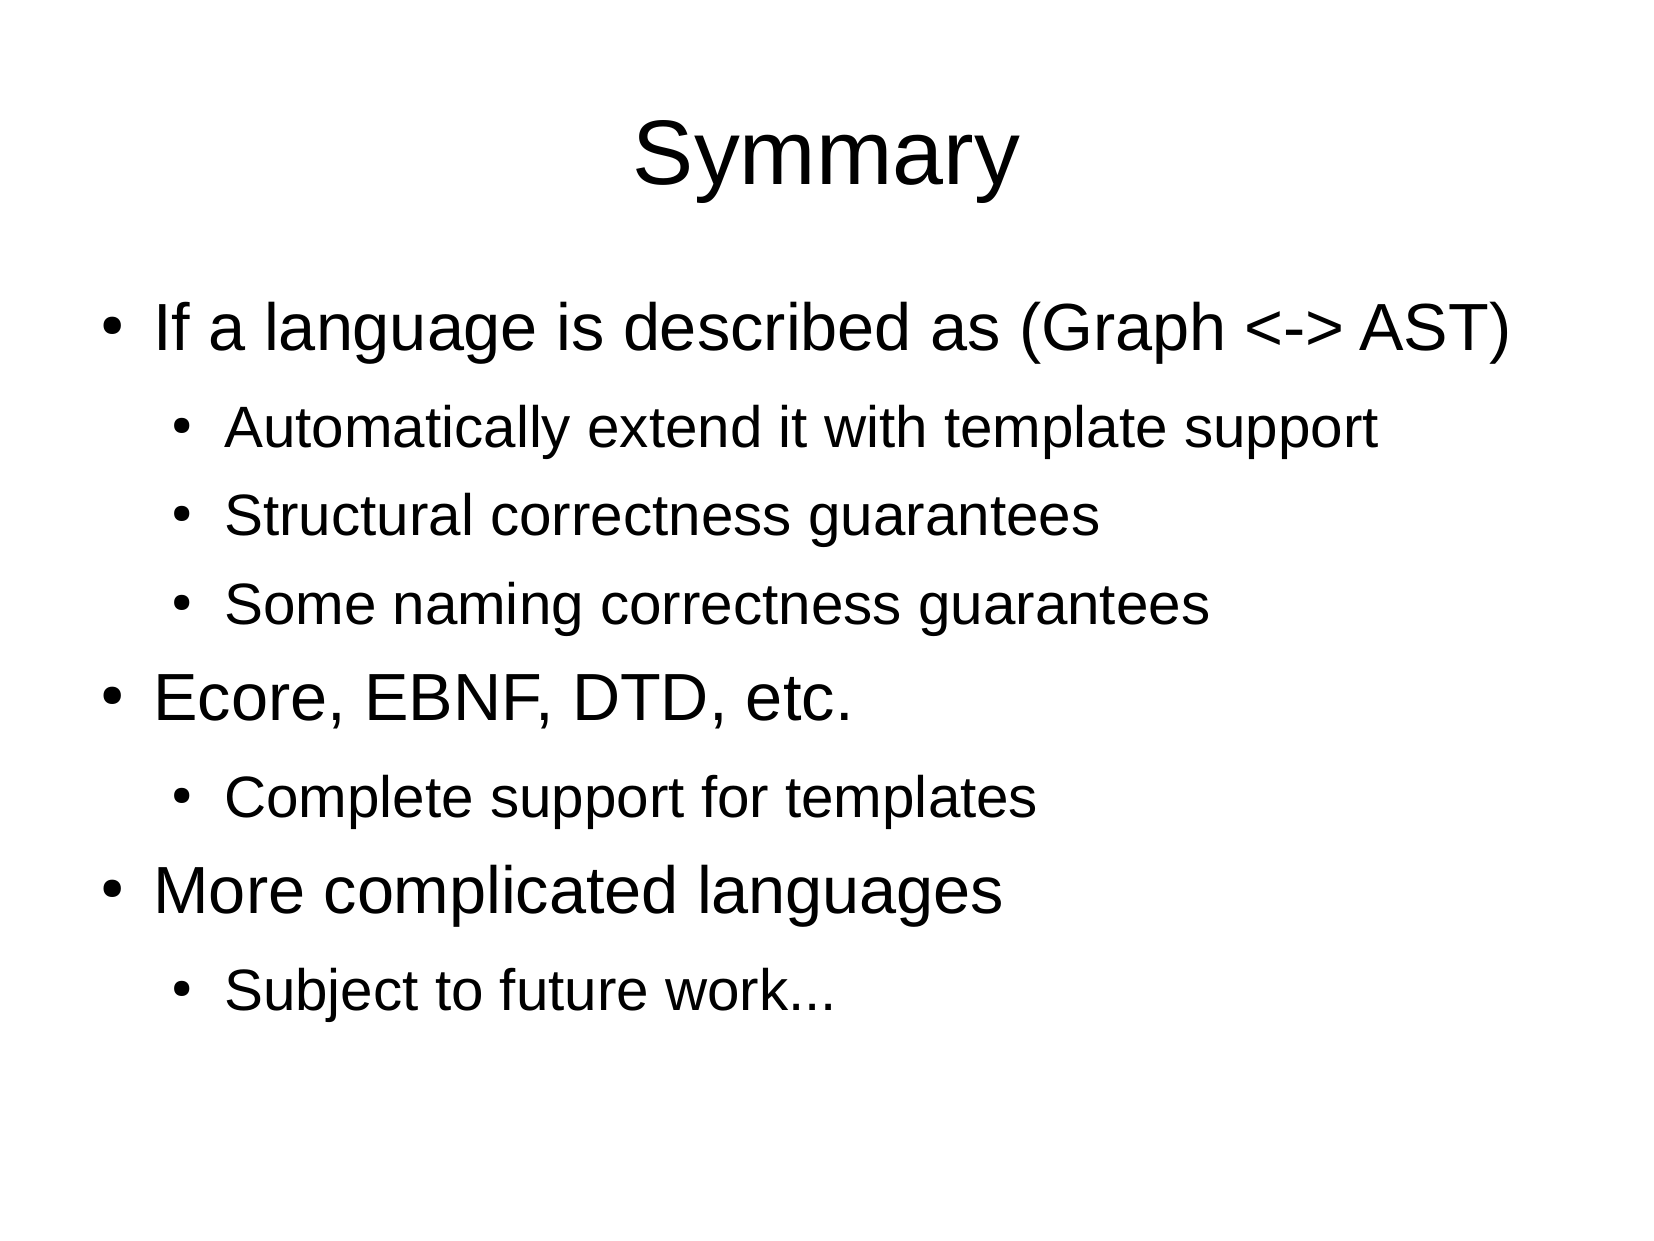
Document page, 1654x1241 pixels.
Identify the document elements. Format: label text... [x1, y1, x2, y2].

title Symmary [82, 56, 1571, 250]
list If a language is described as (Graph <-> AST) Automatically extend it with template support Structural correctness guarantees Some naming correctness guarantees Ecore, EBNF, DTD, etc. Complete support for templates More complicated languages Subject to future work... [82, 290, 1571, 1109]
